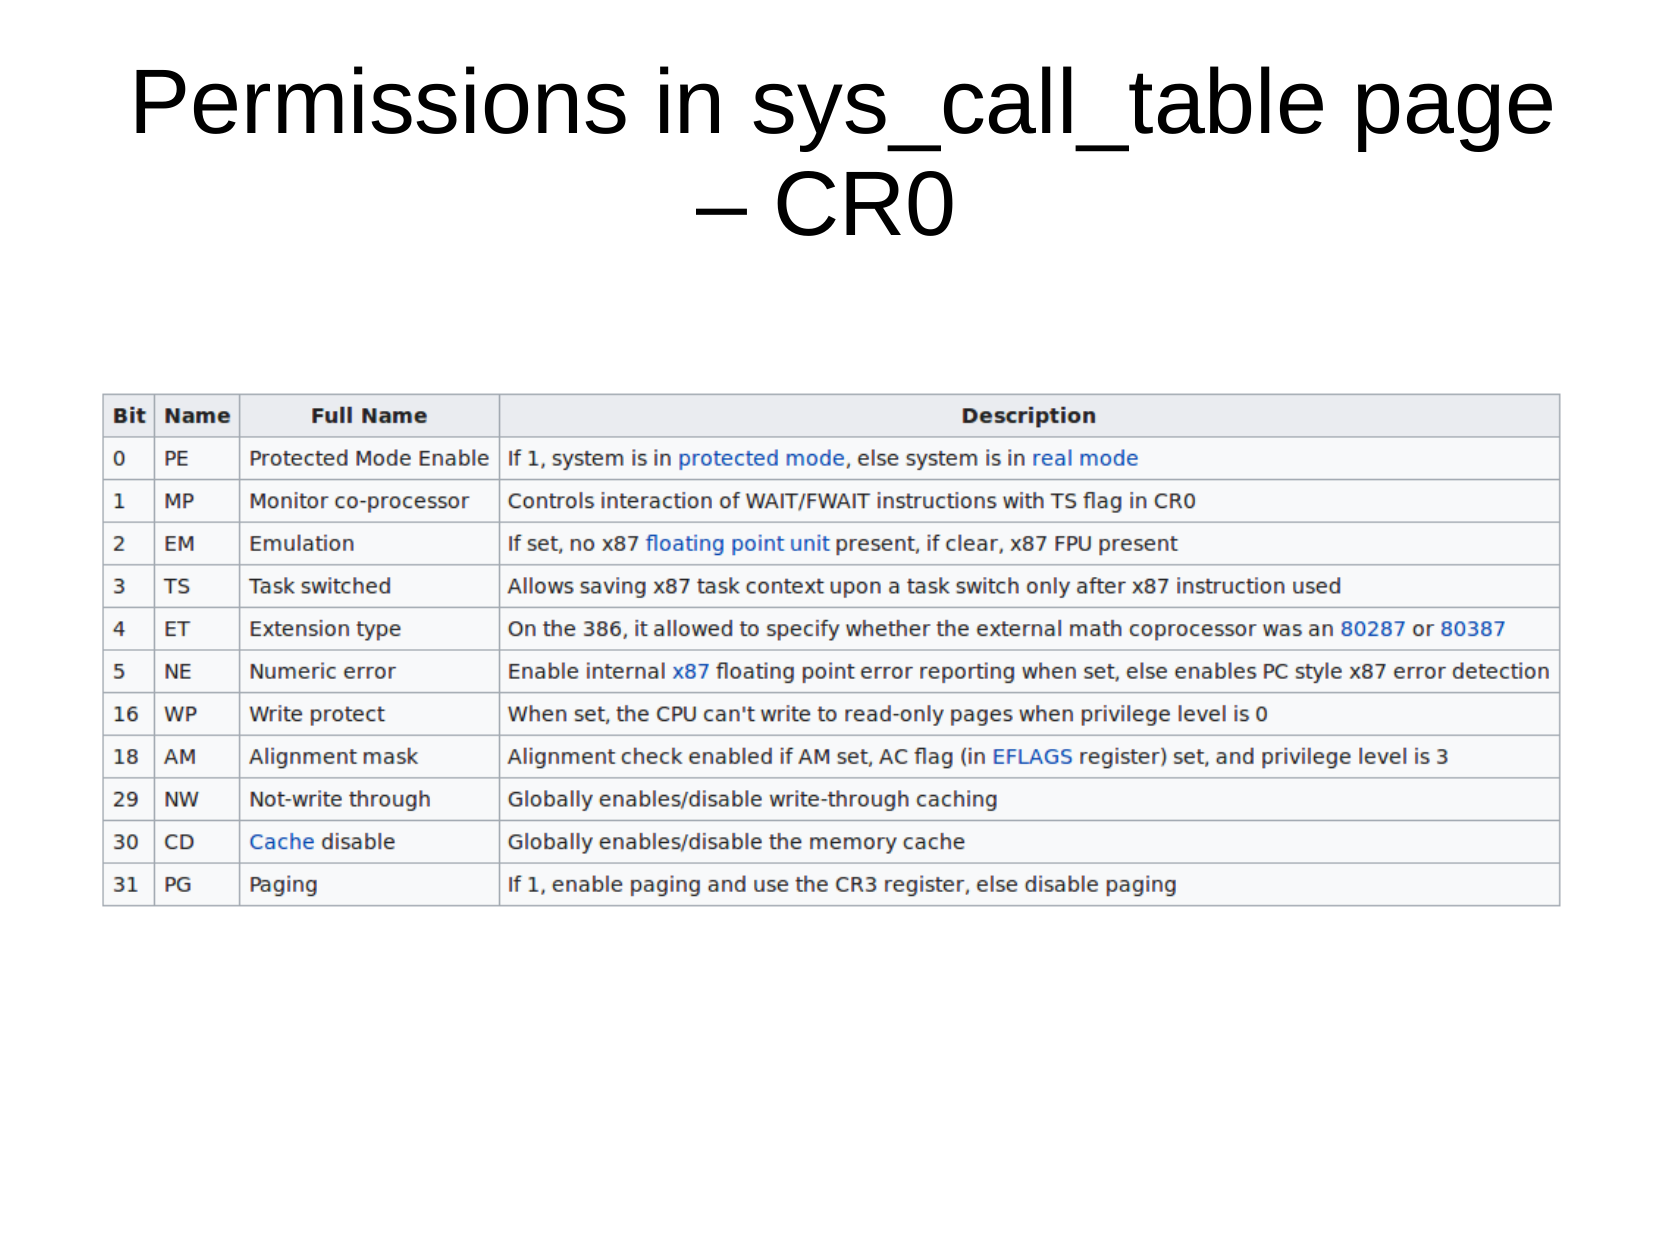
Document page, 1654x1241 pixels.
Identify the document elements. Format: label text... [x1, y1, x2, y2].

title Permissions in sys_call_table page – CR0 [82, 49, 1571, 257]
picture [82, 385, 1571, 914]
